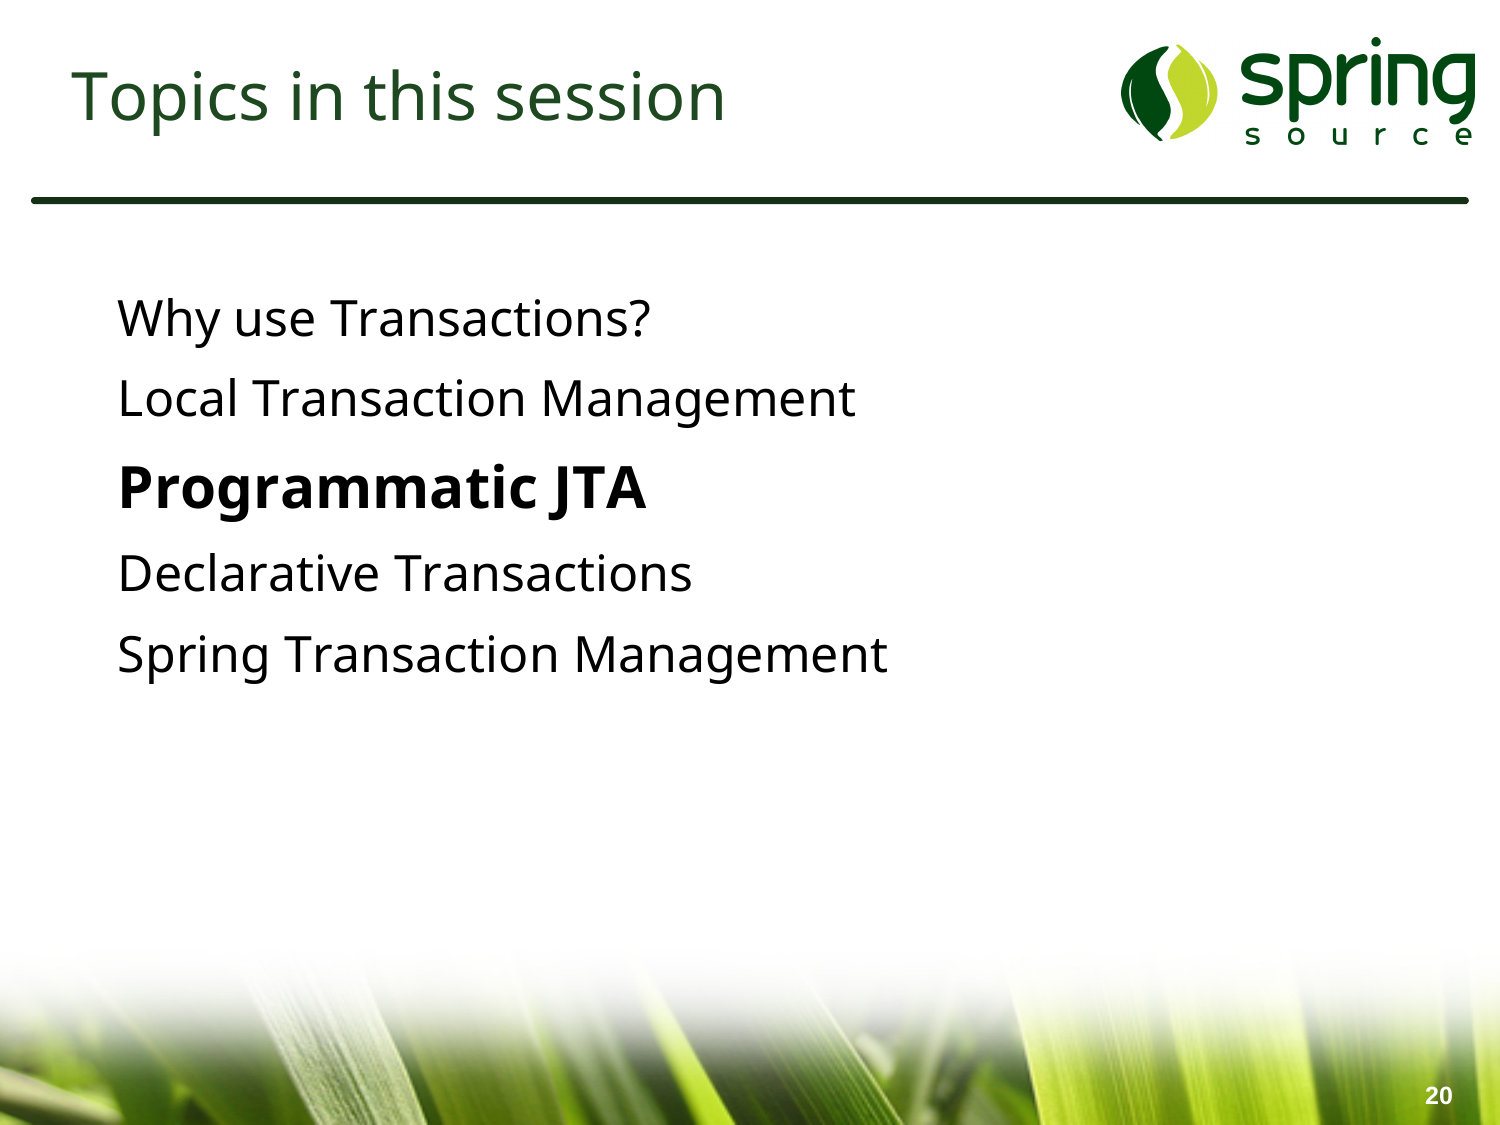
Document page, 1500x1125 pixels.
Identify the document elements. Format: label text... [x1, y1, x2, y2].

title Topics in this session [56, 13, 1089, 176]
picture [0, 944, 1500, 1125]
list Why use Transactions? Local Transaction Management Programmatic JTA Declarative Transactions Spring Transaction Management [103, 275, 1394, 938]
picture [1121, 37, 1475, 145]
